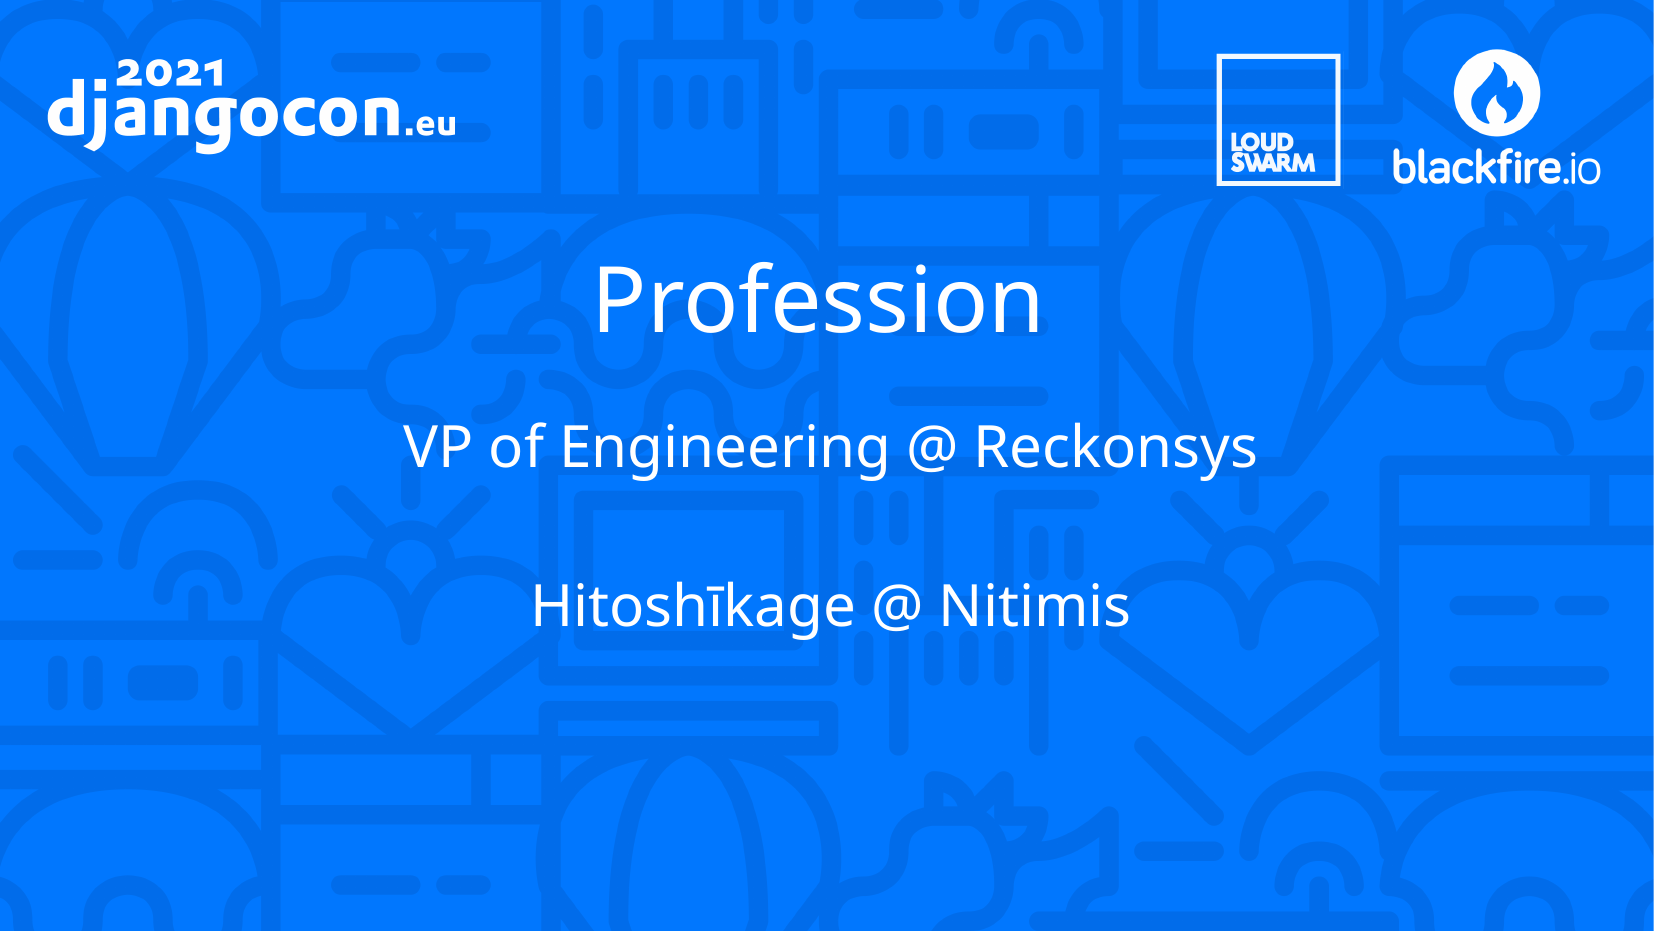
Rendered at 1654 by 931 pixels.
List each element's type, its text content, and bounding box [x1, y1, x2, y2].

picture [0, 0, 1654, 931]
title Profession [75, 219, 1564, 376]
subtitle VP of Engineering @ Reckonsys Hitoshīkage @ Nitimis [86, 405, 1576, 931]
